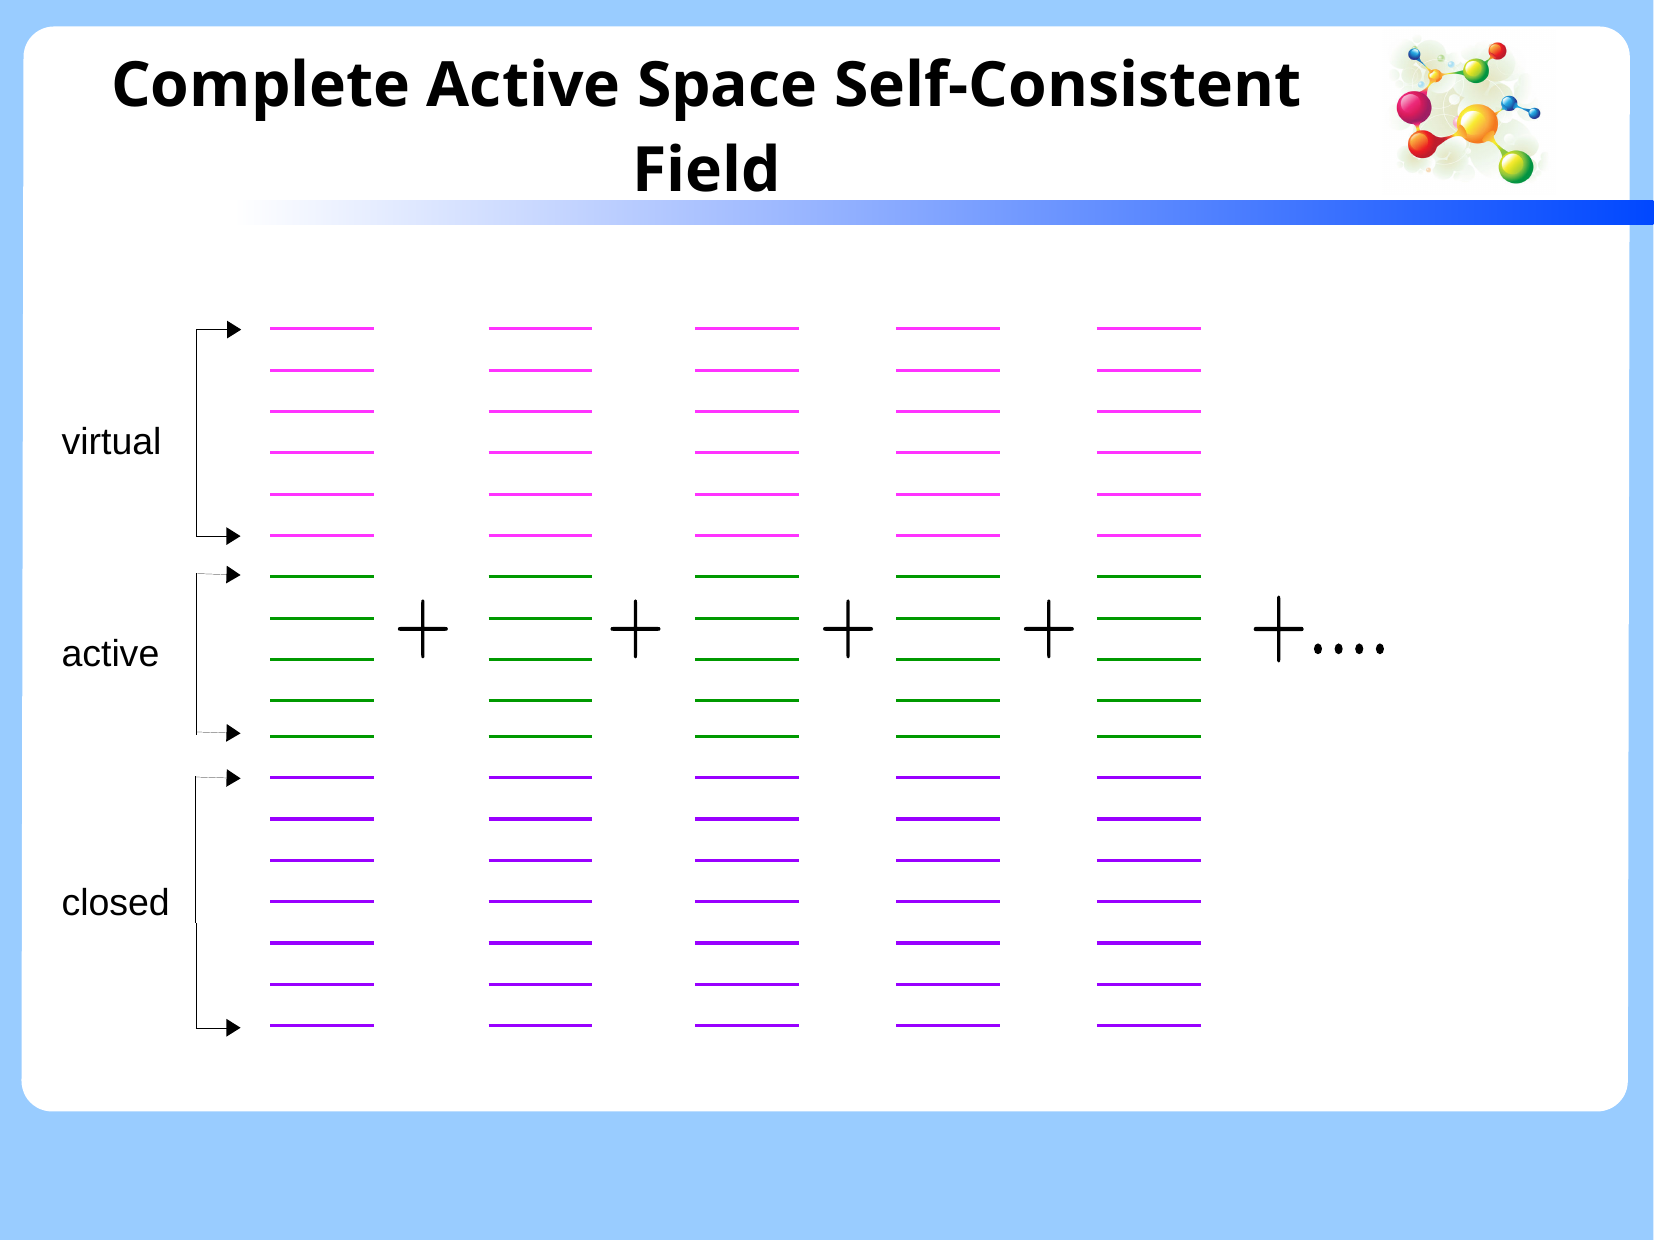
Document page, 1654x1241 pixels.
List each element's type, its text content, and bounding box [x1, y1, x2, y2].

text_box [606, 599, 665, 659]
text_box virtual [46, 412, 177, 512]
title Complete Active Space Self-Consistent Field [82, 49, 1332, 201]
text_box active [46, 625, 314, 683]
text_box closed [46, 873, 314, 931]
text_box [393, 599, 452, 659]
picture [1382, 29, 1556, 195]
text_box [818, 599, 877, 659]
text_box [1249, 595, 1391, 663]
text_box [1019, 599, 1078, 659]
